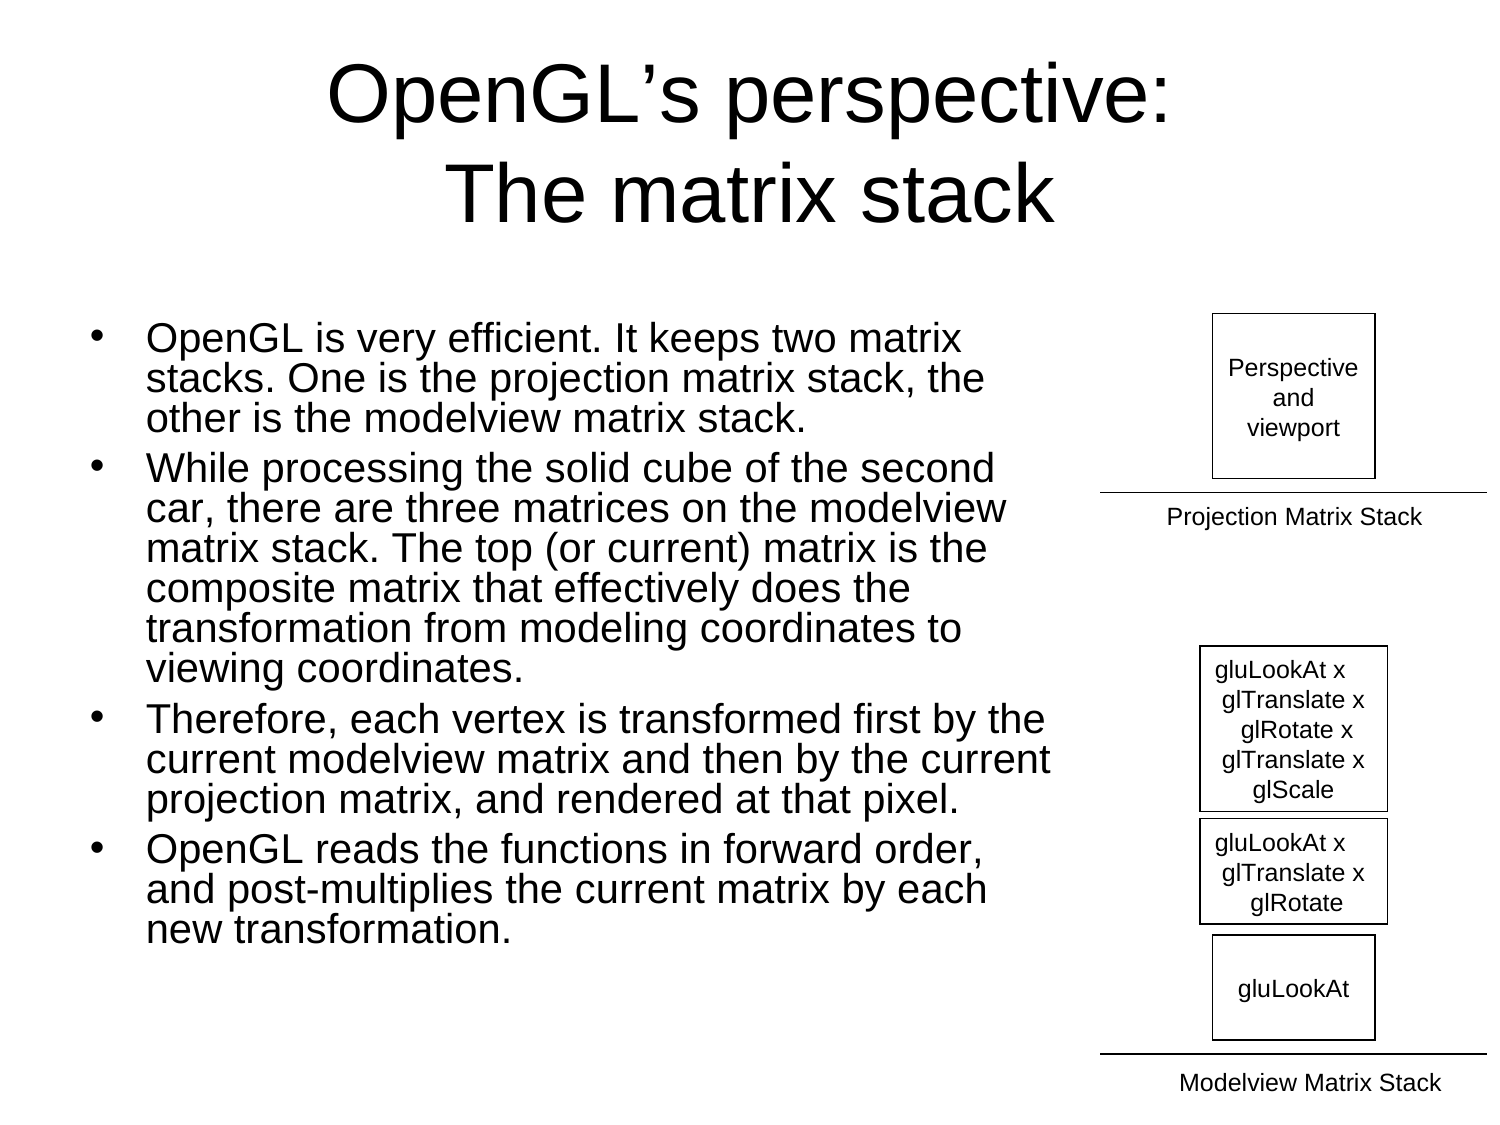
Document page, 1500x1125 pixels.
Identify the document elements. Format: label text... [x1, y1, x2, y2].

text_box Modelview Matrix Stack [1164, 1058, 1458, 1105]
text_box Perspective and viewport [1212, 313, 1375, 479]
text_box Projection Matrix Stack [1151, 492, 1438, 538]
text_box gluLookAt x glTranslate x glRotate [1199, 818, 1388, 924]
text_box gluLookAt [1212, 934, 1375, 1041]
text_box gluLookAt x glTranslate x glRotate x glTranslate x glScale [1199, 646, 1388, 812]
list OpenGL is very efficient. It keeps two matrix stacks. One is the projection matrix stack, the other is the modelview matrix stack. While processing the solid cube of the second car, there are three matrices on the modelview matrix stack. The top (or current) matrix is the composite matrix that effectively does the transformation from modeling coordinates to viewing coordinates. Therefore, each vertex is transformed first by the current modelview matrix and then by the current projection matrix, and rendered at that pixel. OpenGL reads the functions in forward order, and post-multiplies the current matrix by each new transformation. [74, 312, 1075, 1088]
title OpenGL’s perspective: The matrix stack [75, 31, 1426, 247]
